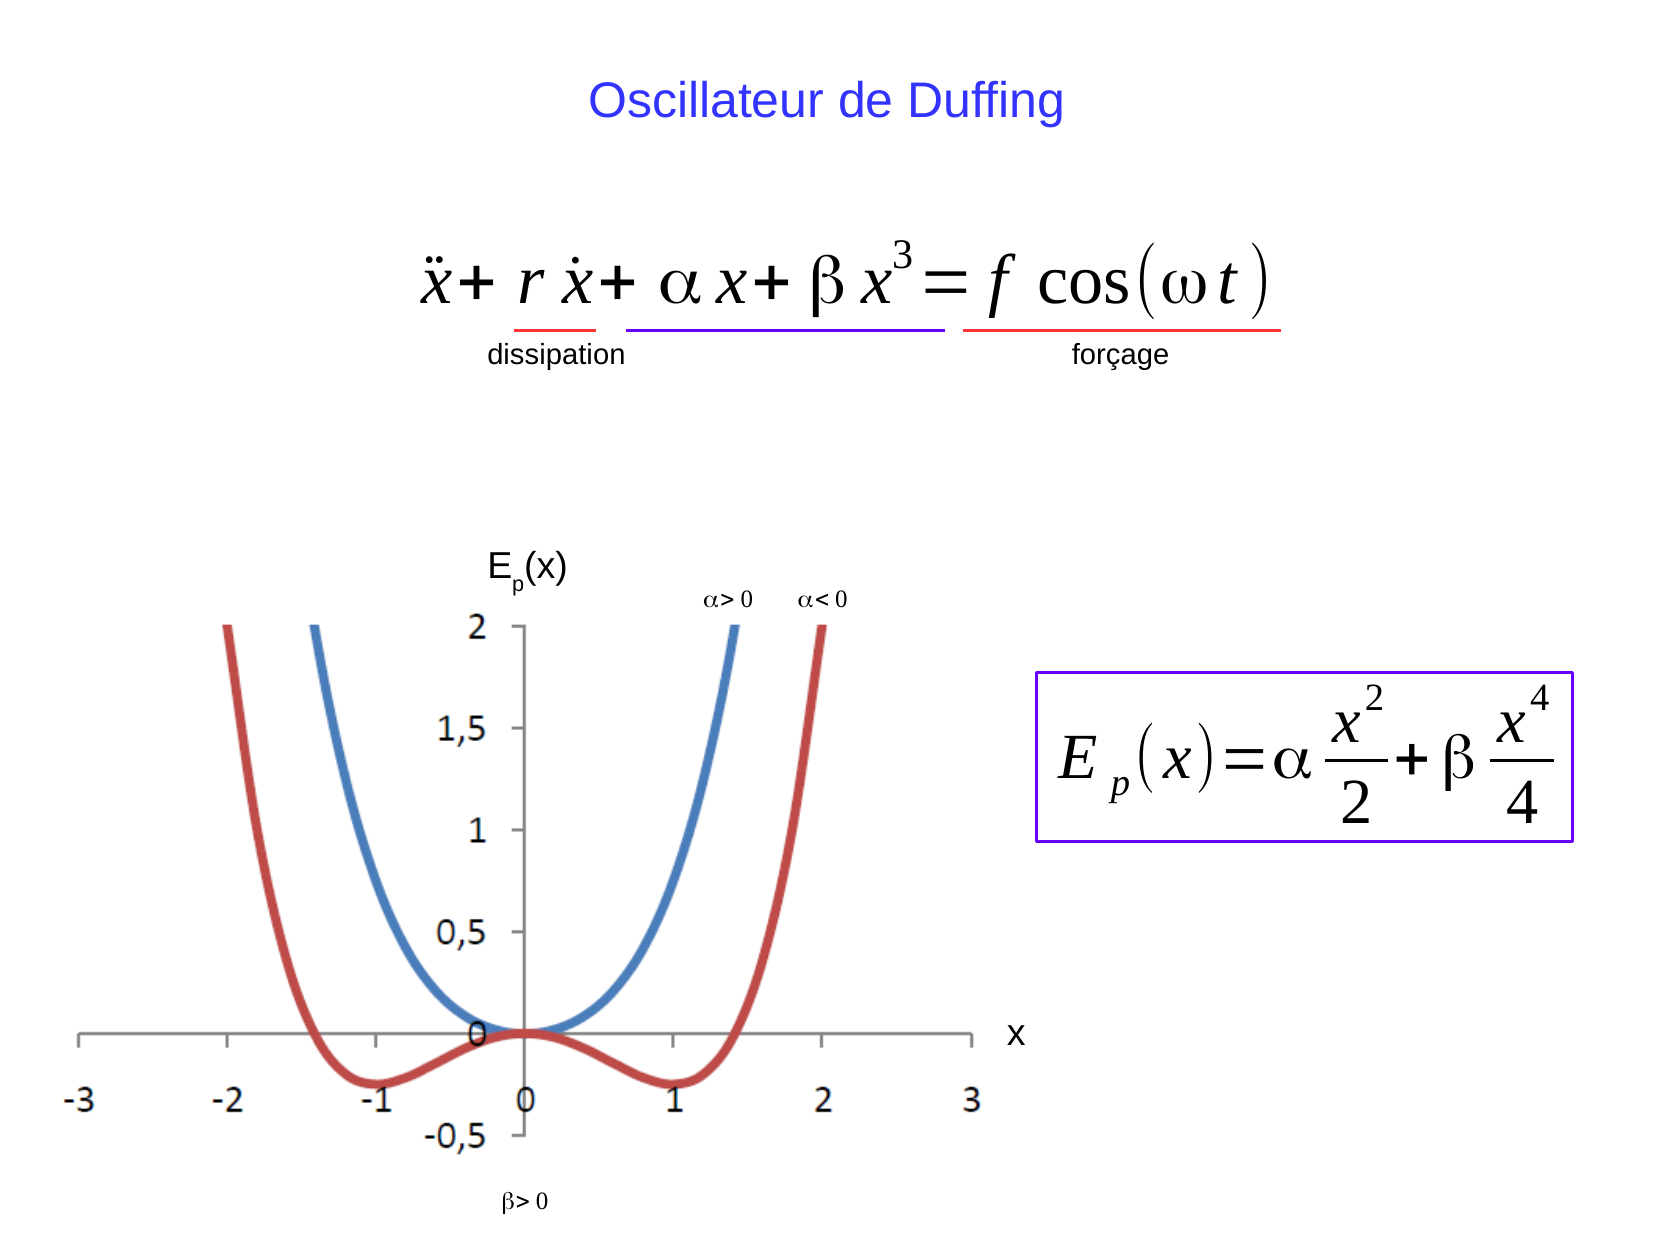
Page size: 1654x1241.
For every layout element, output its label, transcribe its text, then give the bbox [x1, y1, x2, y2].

chart [495, 1188, 556, 1217]
text_box dissipation [472, 330, 686, 379]
text_box Oscillateur de Duffing [566, 64, 1087, 142]
text_box forçage [1057, 330, 1193, 379]
chart [1038, 673, 1571, 840]
chart [791, 585, 855, 615]
text_box Ep(x) [472, 537, 591, 604]
chart [696, 585, 760, 615]
text_box x [992, 1003, 1040, 1061]
chart [399, 228, 1288, 319]
picture [35, 578, 1022, 1178]
